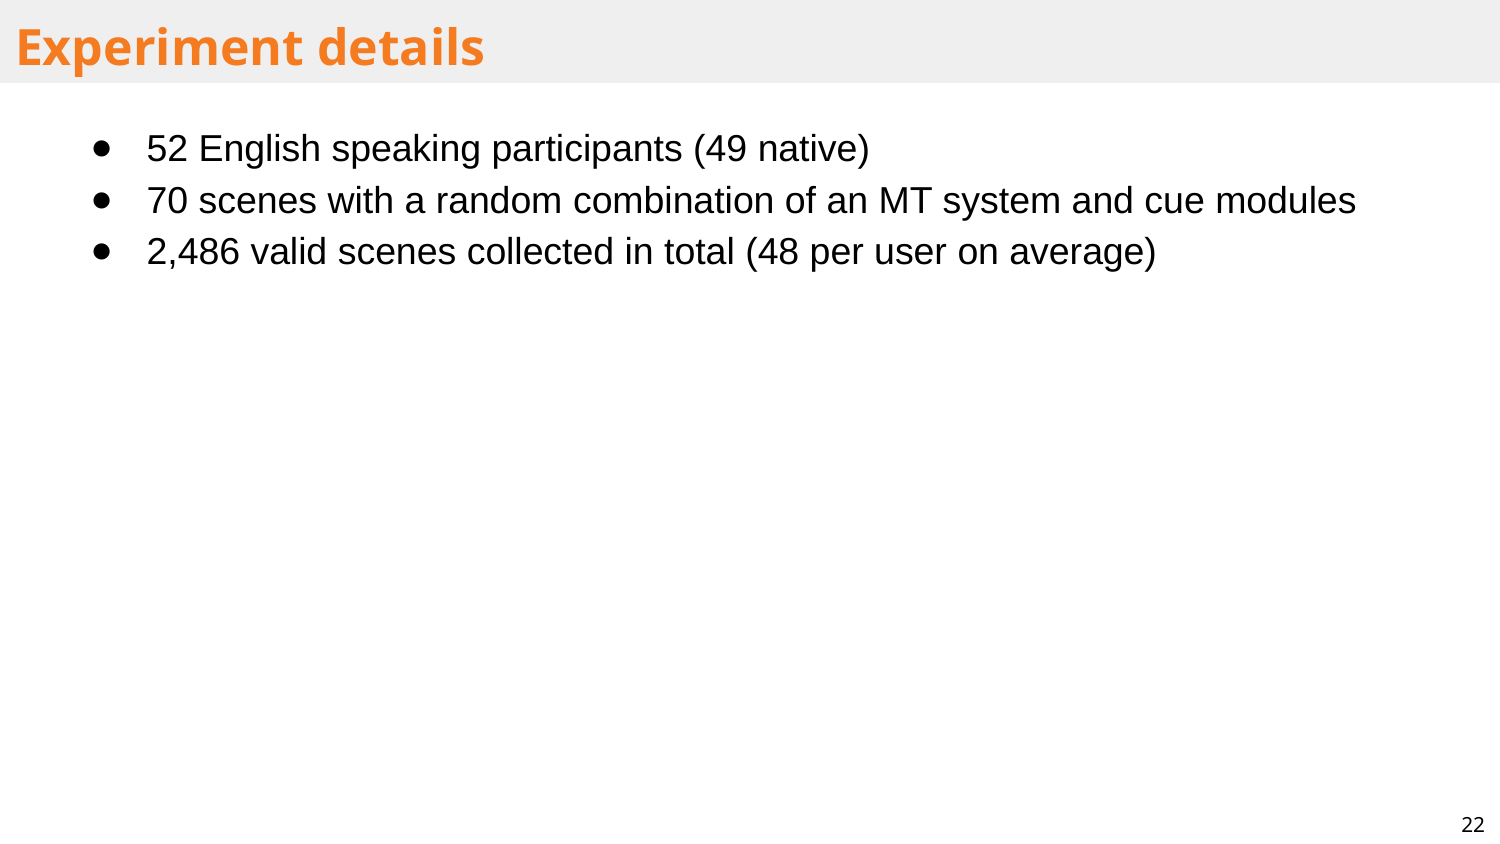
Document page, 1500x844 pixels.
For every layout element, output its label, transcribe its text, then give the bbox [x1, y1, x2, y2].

slide_number 1 [1410, 807, 1500, 844]
title Experiment details [0, 0, 1500, 83]
list 52 English speaking participants (49 native) 70 scenes with a random combination of an MT system and cue modules 2,486 valid scenes collected in total (48 per user on average) [56, 102, 1455, 607]
